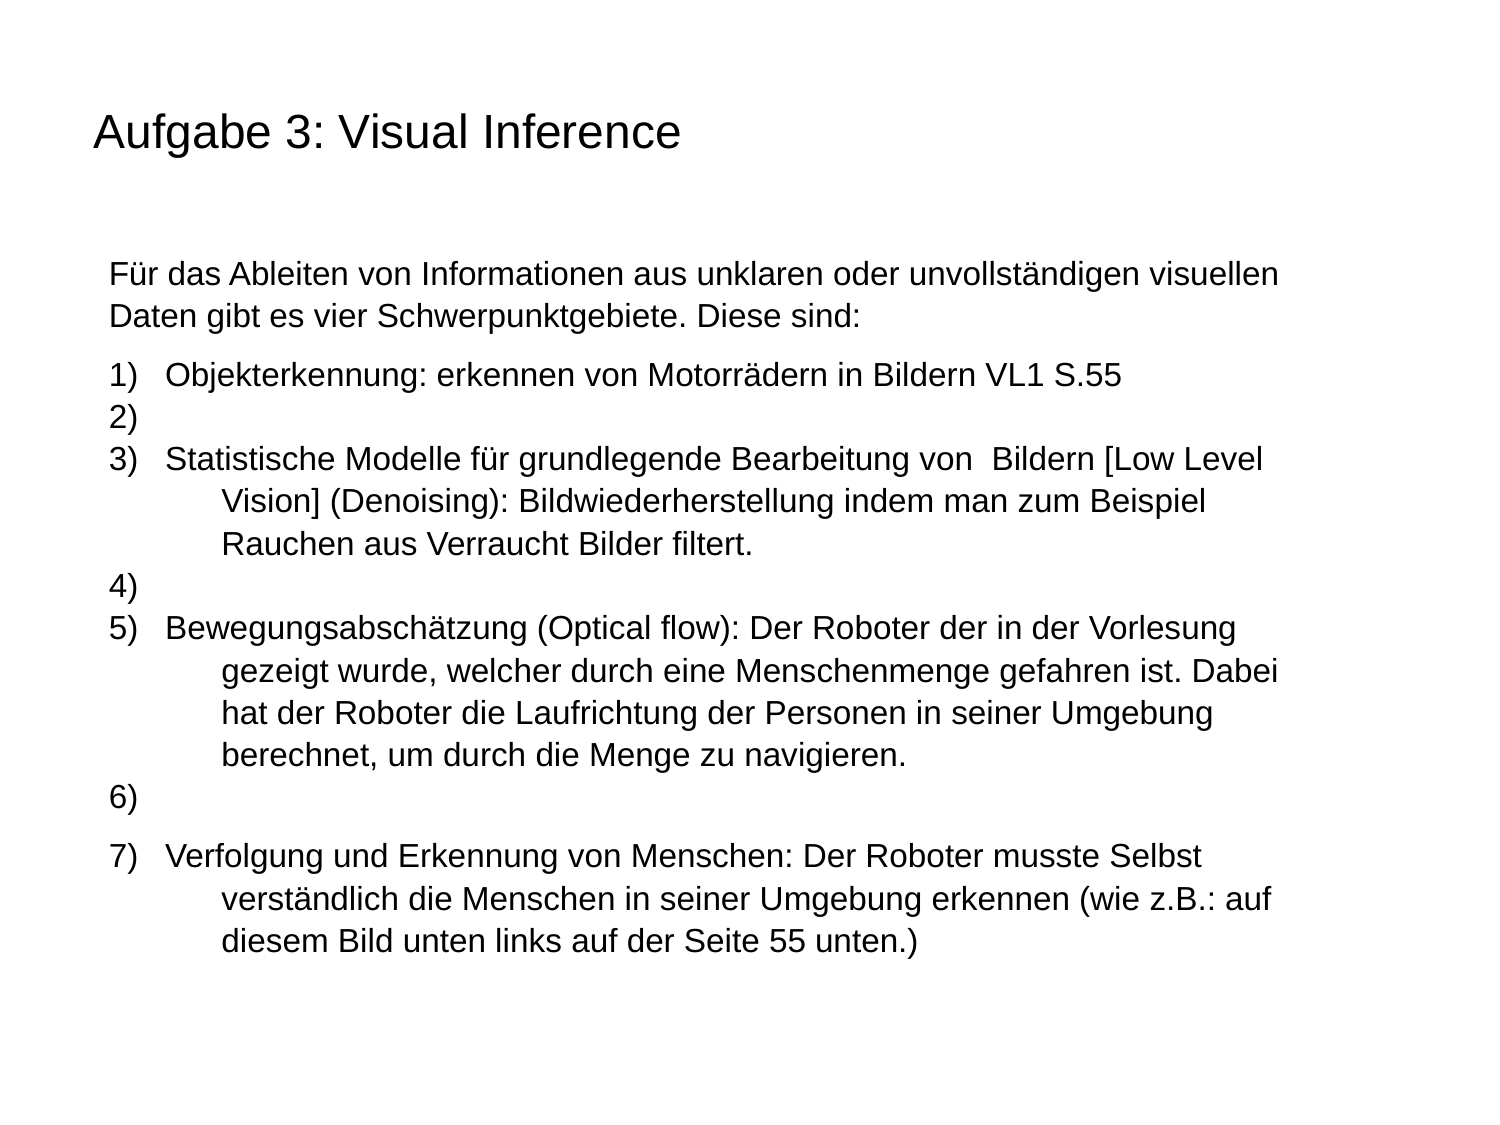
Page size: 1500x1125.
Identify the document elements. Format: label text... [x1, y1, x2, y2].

text_box Aufgabe 3: Visual Inference [93, 74, 1184, 242]
text_box Für das Ableiten von Informationen aus unklaren oder unvollständigen visuellen Daten gibt es vier Schwerpunktgebiete. Diese sind: Objekterkennung: erkennen von Motorrädern in Bildern VL1 S.55 Statistische Modelle für grundlegende Bearbeitung von Bildern [Low Level Vision] (Denoising): Bildwiederherstellung indem man zum Beispiel Rauchen aus Verraucht Bilder filtert. Bewegungsabschätzung (Optical flow): Der Roboter der in der Vorlesung gezeigt wurde, welcher durch eine Menschenmenge gefahren ist. Dabei hat der Roboter die Laufrichtung der Personen in seiner Umgebung berechnet, um durch die Menge zu navigieren. Verfolgung und Erkennung von Menschen: Der Roboter musste Selbst verständlich die Menschen in seiner Umgebung erkennen (wie z.B.: auf diesem Bild unten links auf der Seite 55 unten.) [94, 242, 1330, 967]
